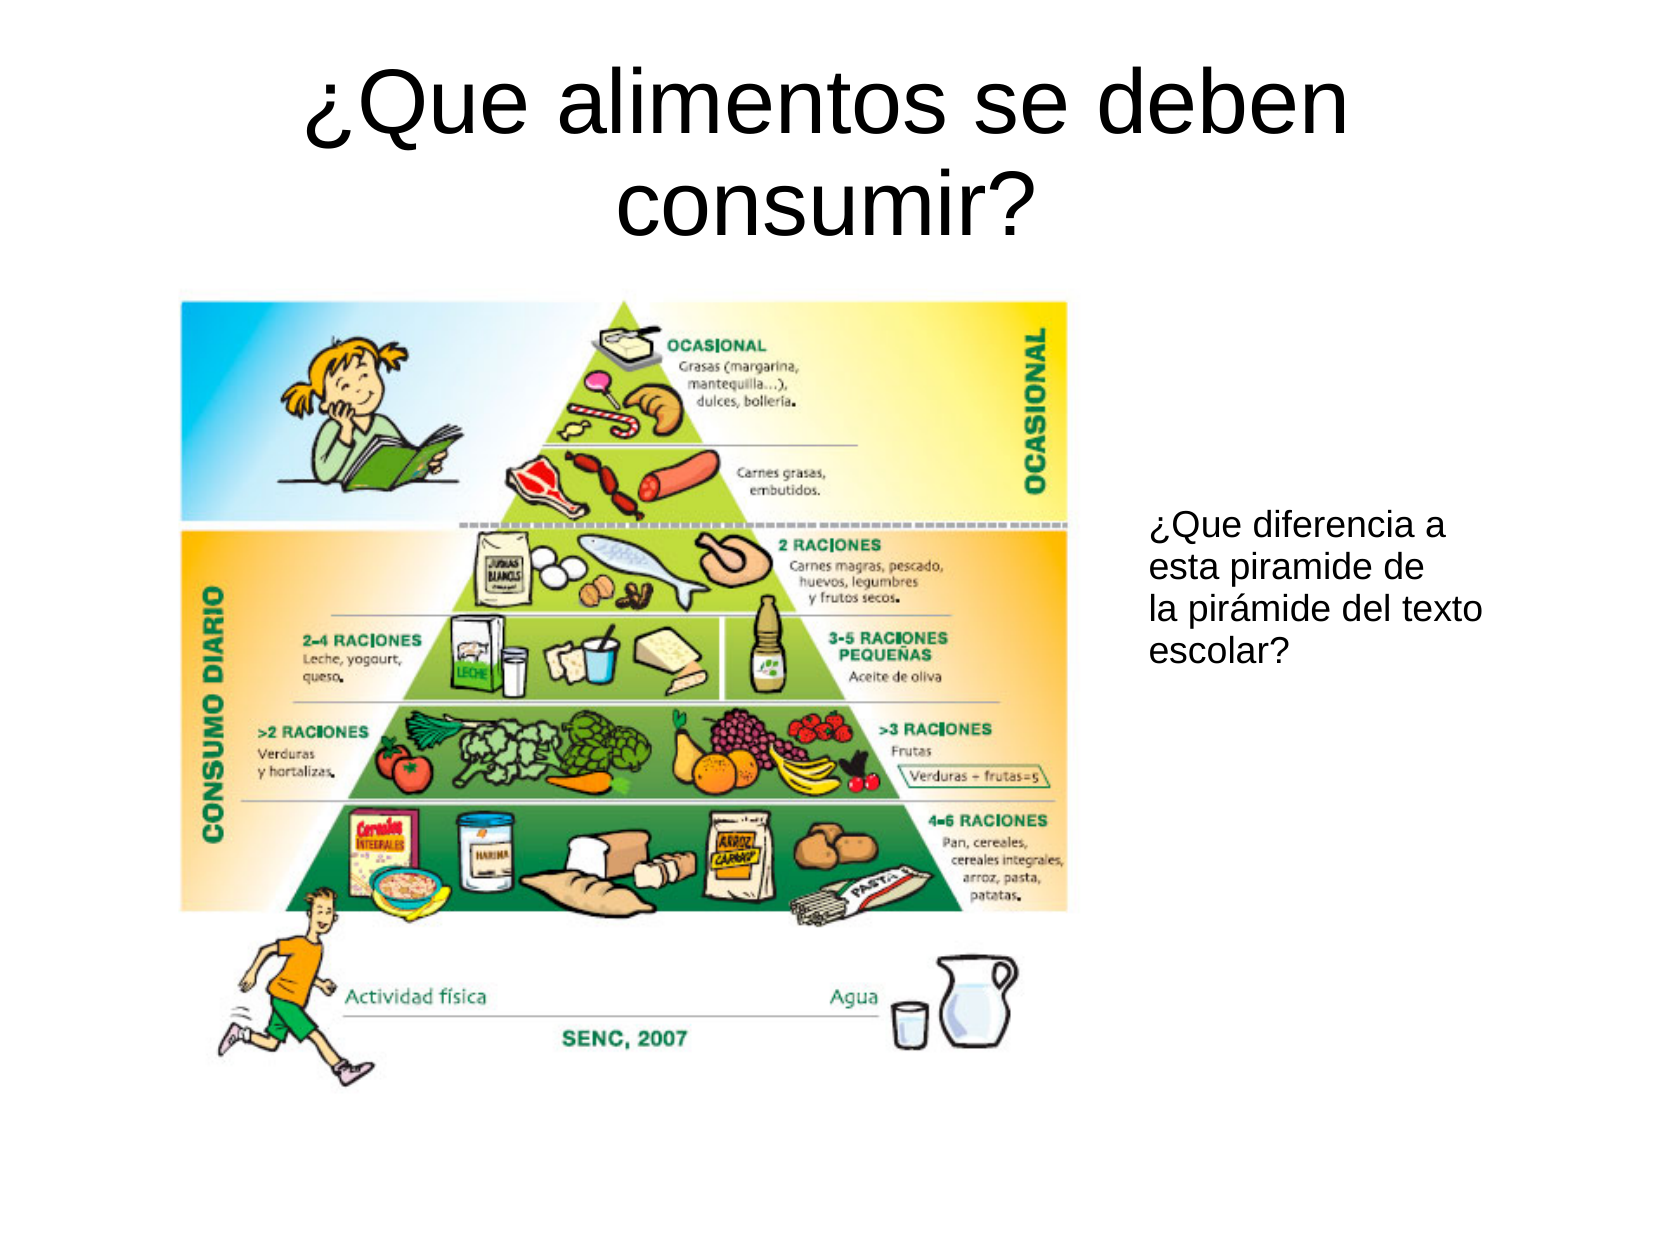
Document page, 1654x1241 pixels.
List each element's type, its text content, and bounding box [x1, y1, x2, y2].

picture [165, 275, 1087, 1099]
title ¿Que alimentos se deben consumir? [82, 49, 1571, 257]
text_box ¿Que diferencia a esta piramide de la pirámide del texto escolar? [1133, 496, 1501, 679]
